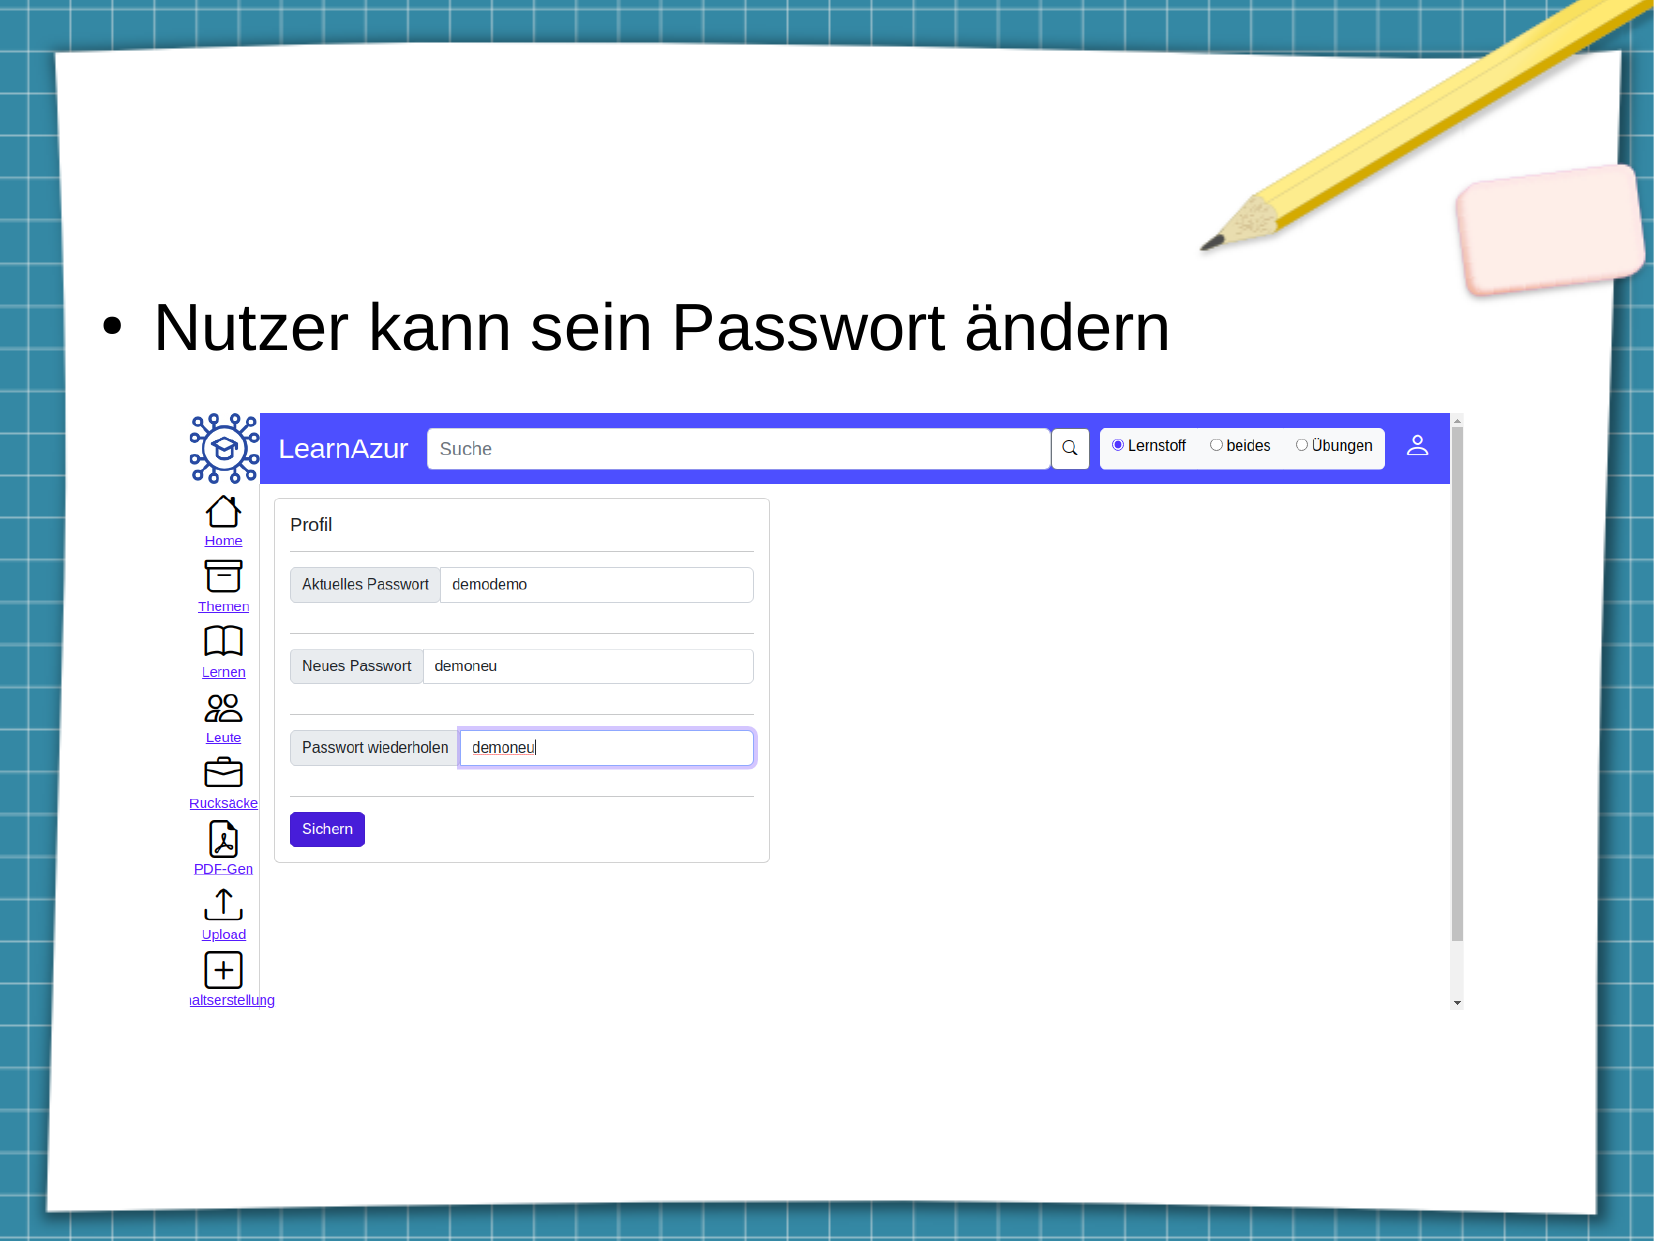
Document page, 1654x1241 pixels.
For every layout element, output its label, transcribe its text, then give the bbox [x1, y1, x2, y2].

picture [0, 0, 1654, 1241]
list Nutzer kann sein Passwort ändern [82, 290, 1571, 1010]
